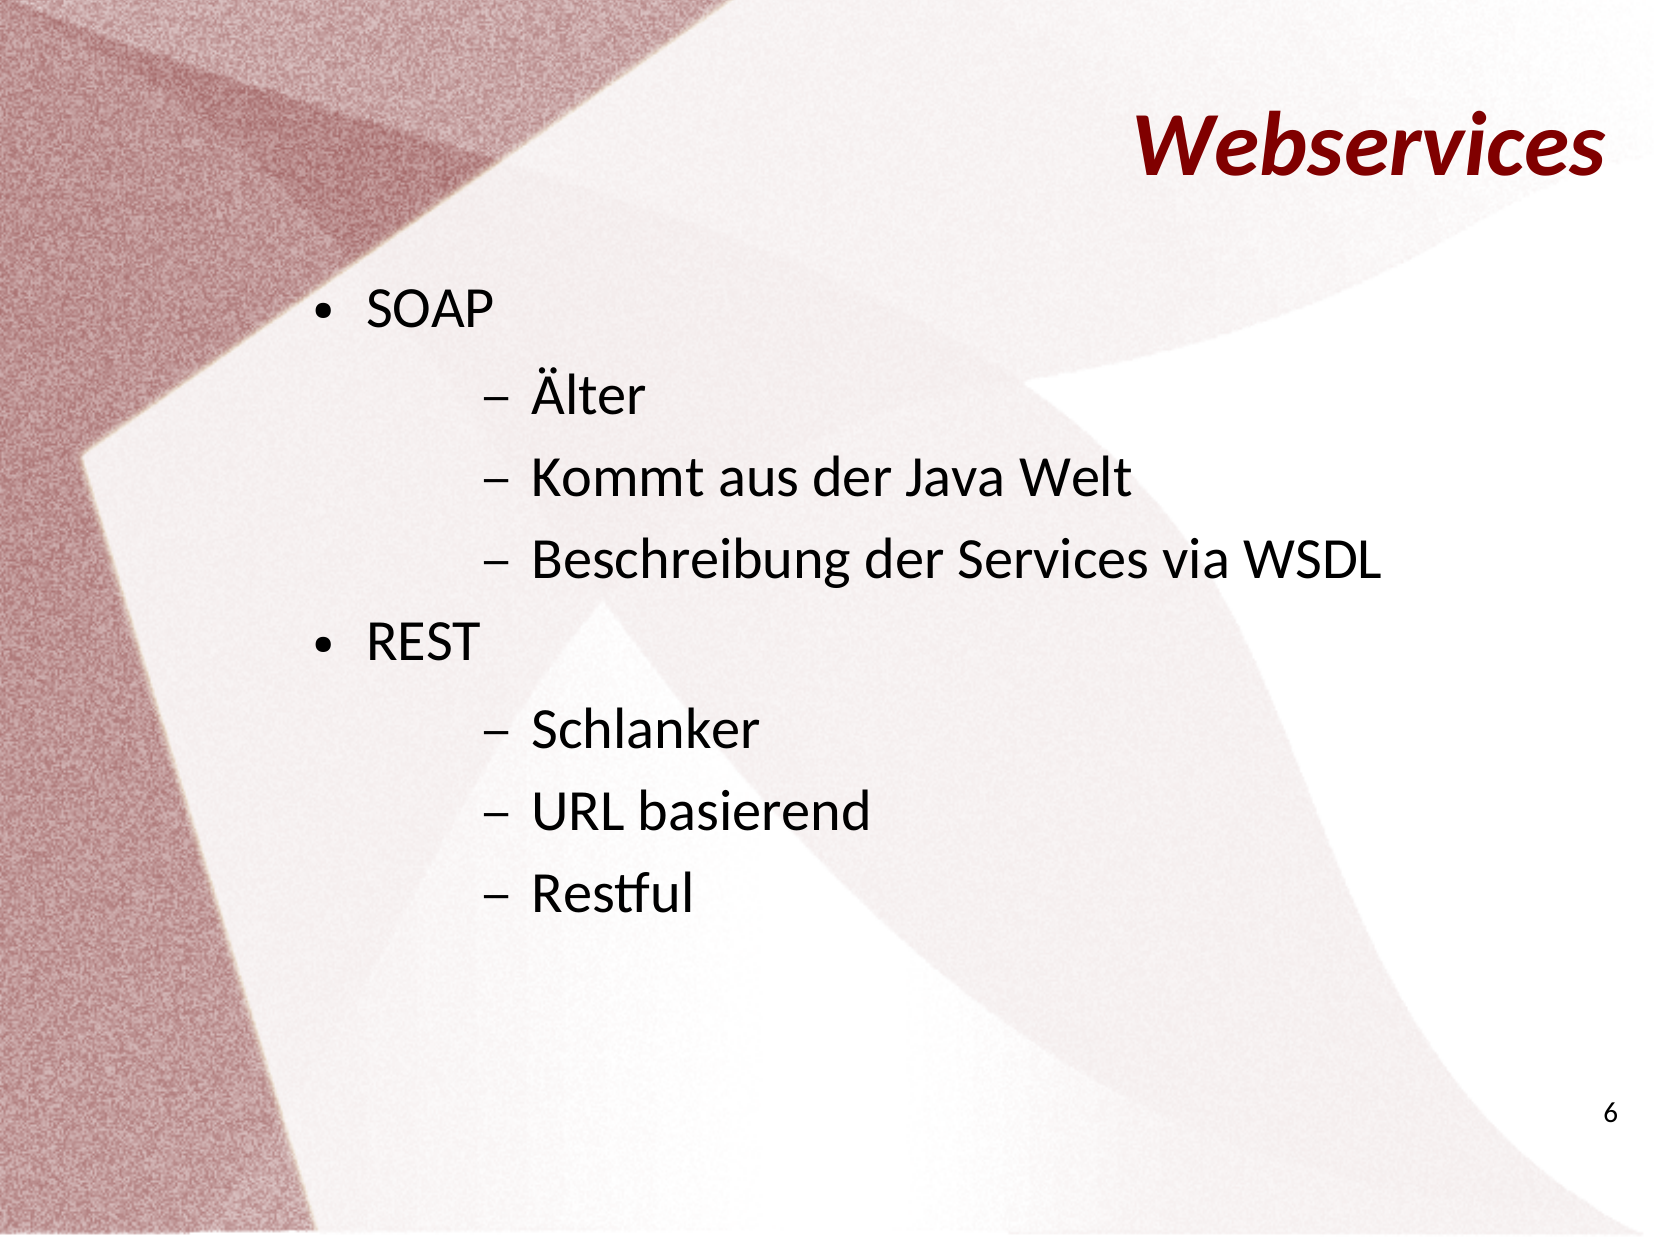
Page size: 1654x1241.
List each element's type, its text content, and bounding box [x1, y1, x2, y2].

list SOAP Älter Kommt aus der Java Welt Beschreibung der Services via WSDL REST Schlanker URL basierend Restful [295, 283, 1571, 1031]
picture [0, 0, 1654, 1241]
title Webservices [596, 49, 1607, 257]
